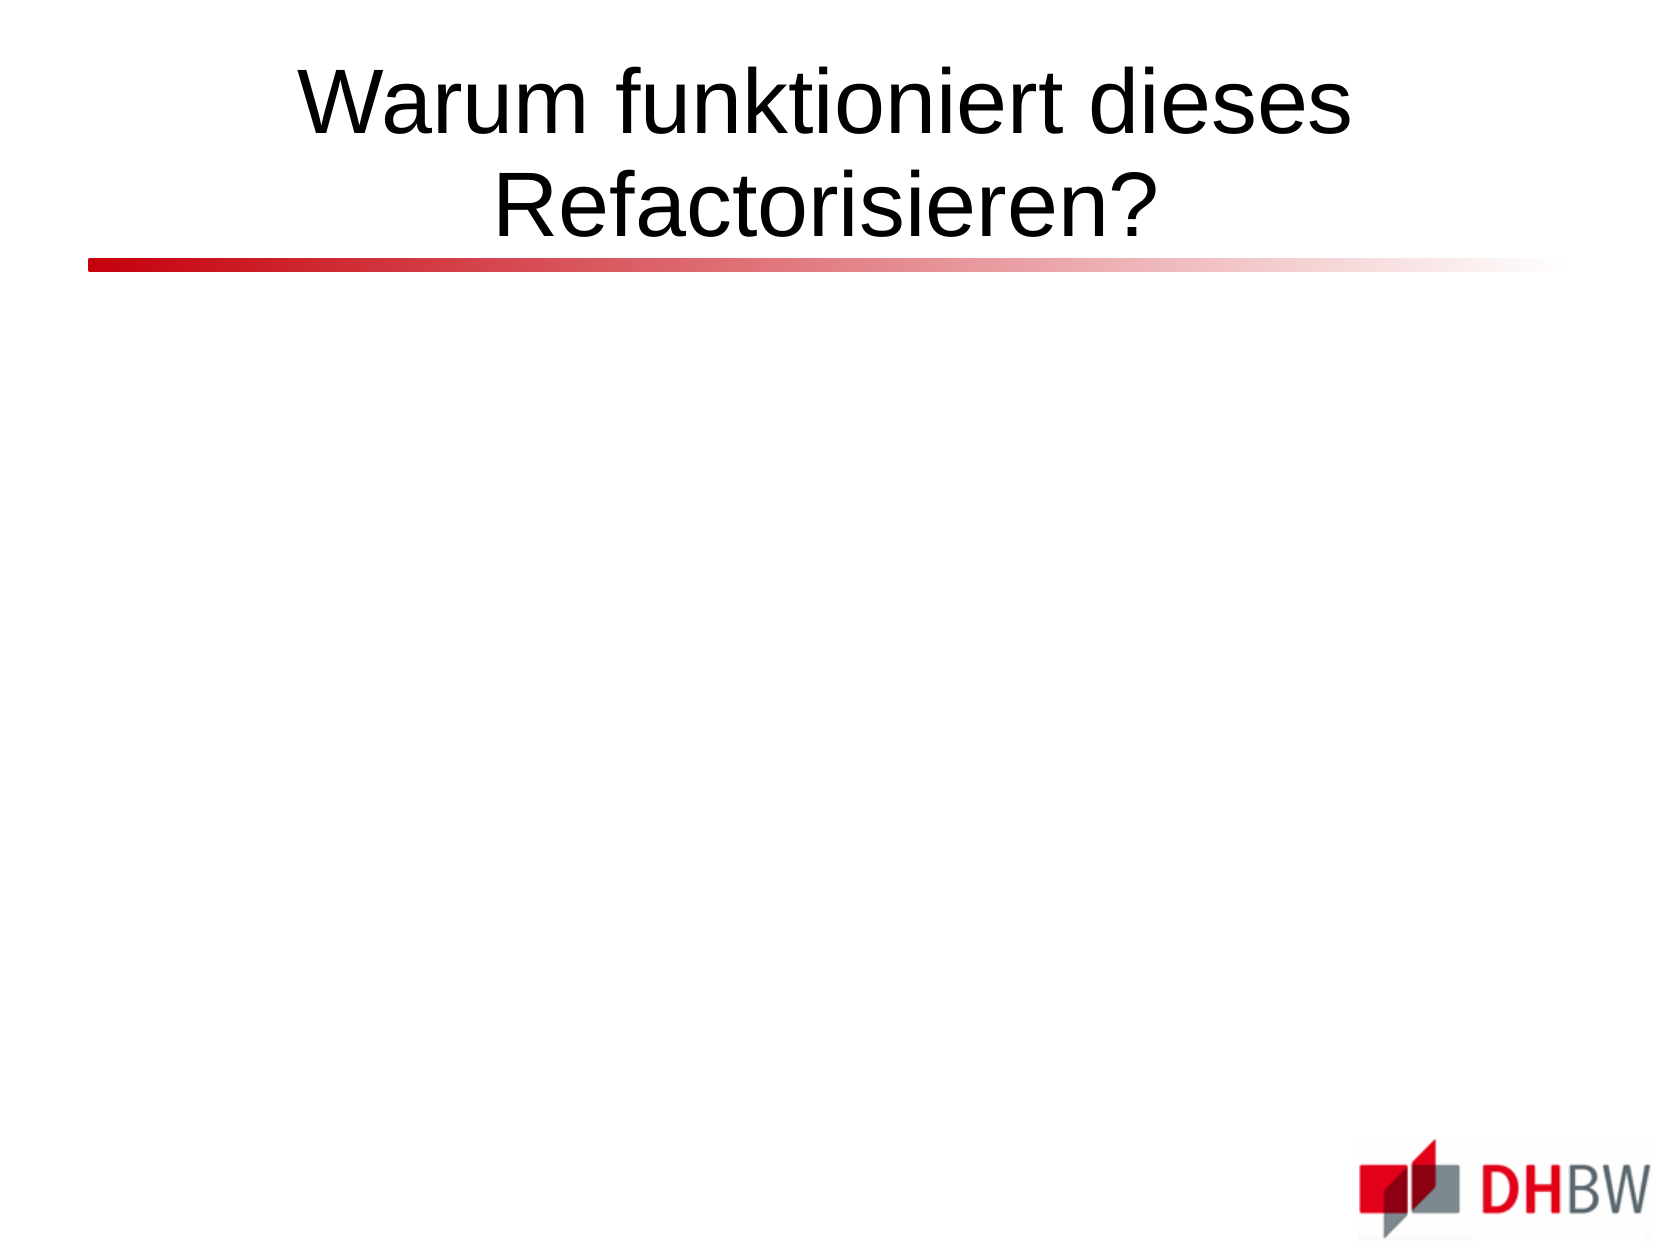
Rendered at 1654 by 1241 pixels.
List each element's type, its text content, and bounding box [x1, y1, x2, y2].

title Warum funktioniert dieses Refactorisieren? [82, 50, 1571, 256]
picture [1358, 1137, 1652, 1241]
